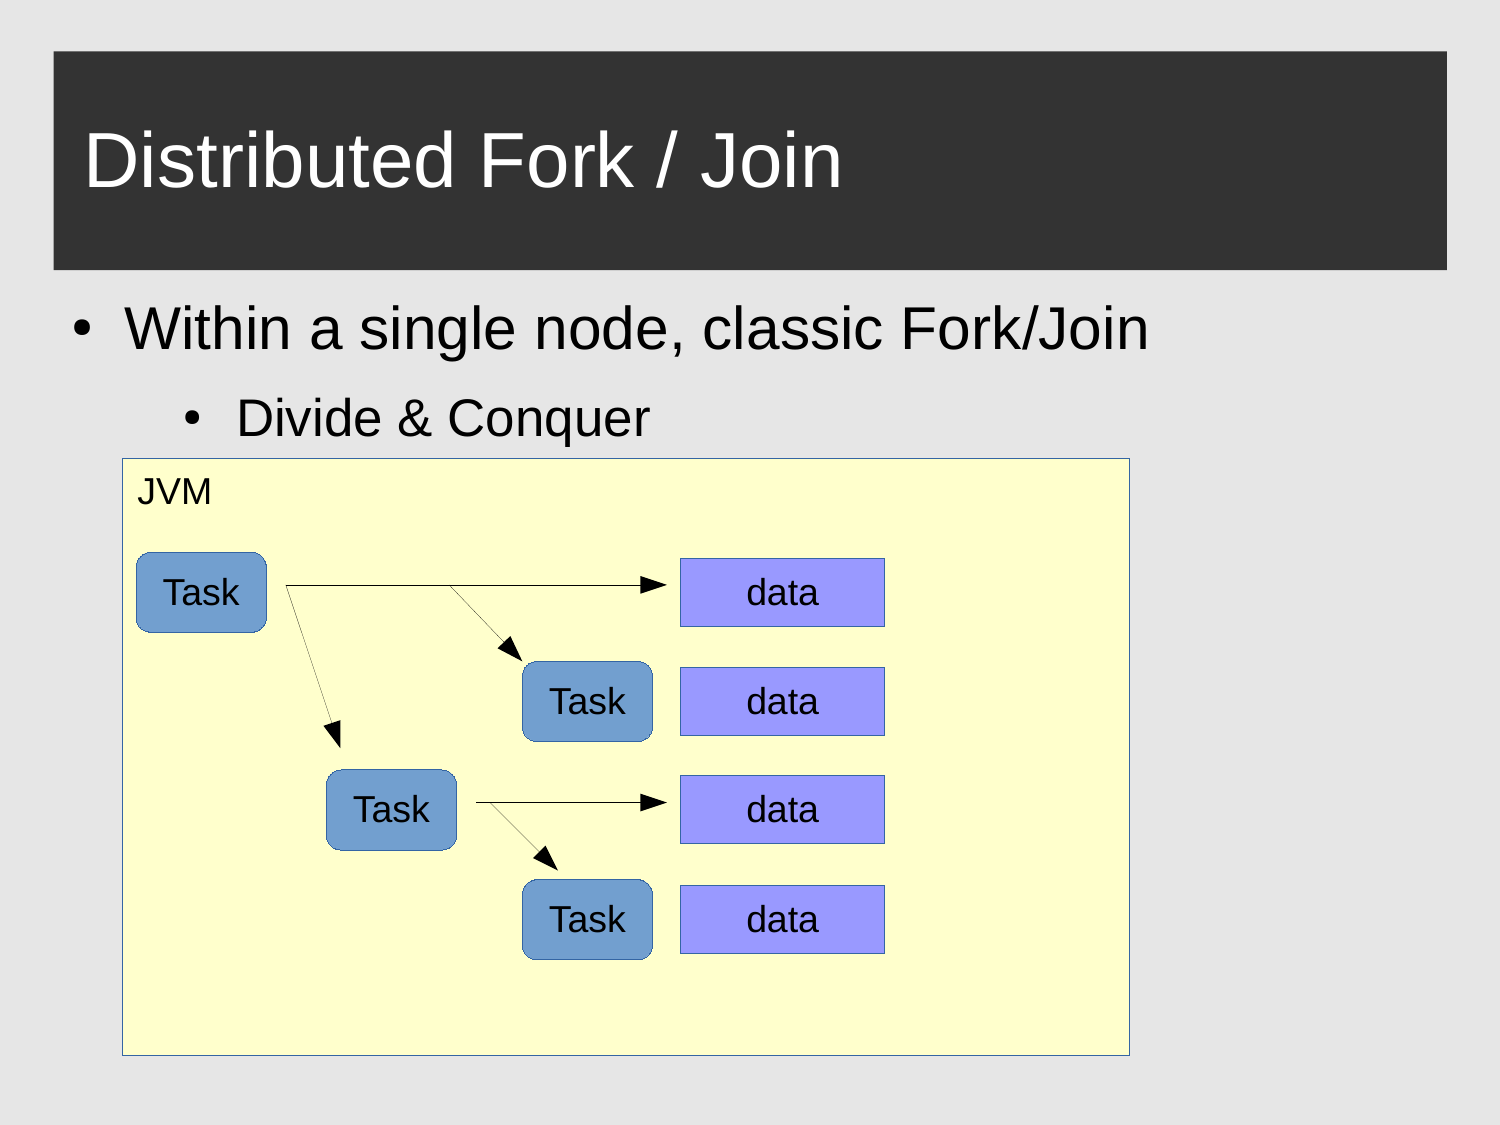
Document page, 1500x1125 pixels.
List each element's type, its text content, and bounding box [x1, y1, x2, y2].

text_box data [680, 885, 885, 954]
text_box data [680, 667, 885, 736]
text_box data [680, 558, 885, 627]
text_box JVM [122, 463, 286, 558]
list Within a single node, classic Fork/Join Divide & Conquer [53, 294, 1447, 991]
text_box Task [522, 661, 653, 742]
text_box Task [522, 879, 653, 960]
title Distributed Fork / Join [53, 51, 1447, 271]
text_box Task [326, 769, 457, 851]
text_box data [680, 775, 885, 844]
text_box [122, 458, 1130, 1056]
text_box Task [136, 552, 267, 633]
